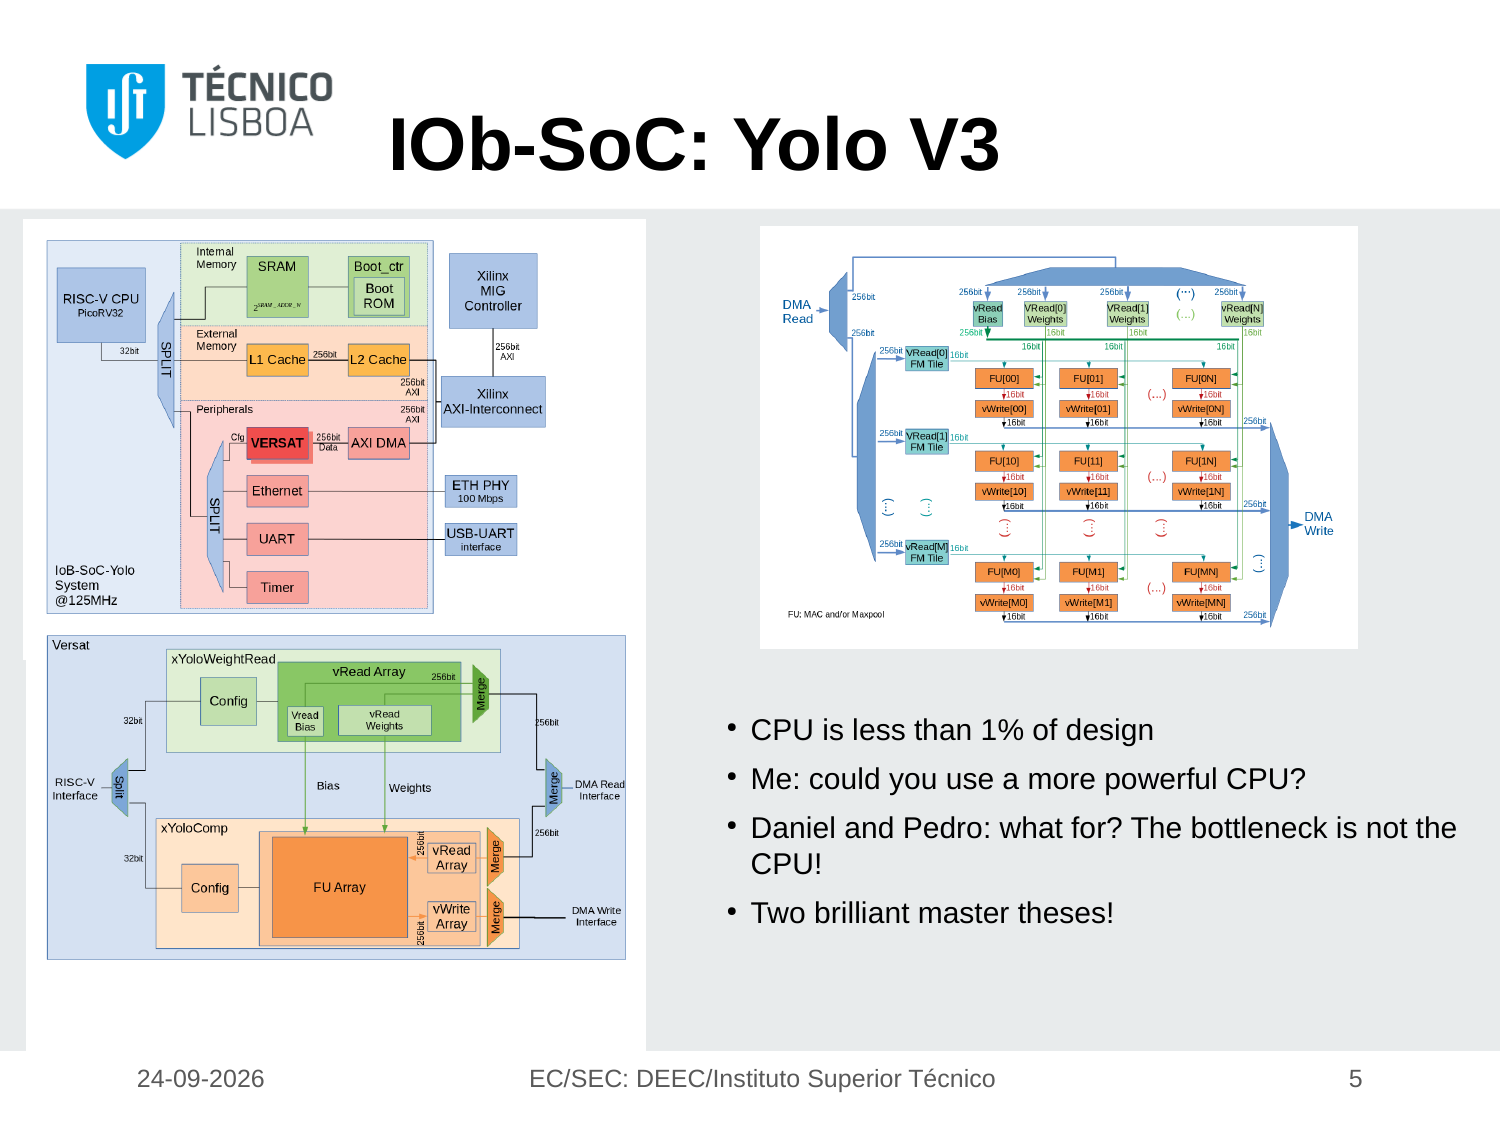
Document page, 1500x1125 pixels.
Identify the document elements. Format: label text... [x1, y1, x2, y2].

title IOb-SoC: Yolo V3 [373, 69, 1500, 212]
slide_number 09-10-2020 [121, 1053, 425, 1103]
picture [0, 0, 1500, 1125]
slide_number 9 [1077, 1052, 1378, 1103]
list CPU is less than 1% of design Me: could you use a more powerful CPU? Daniel and Pedro: what for? The bottleneck is not the CPU! Two brilliant master theses! [718, 710, 1477, 934]
footer EC/SEC: DEEC/Instituto Superior Técnico [512, 1052, 1021, 1103]
